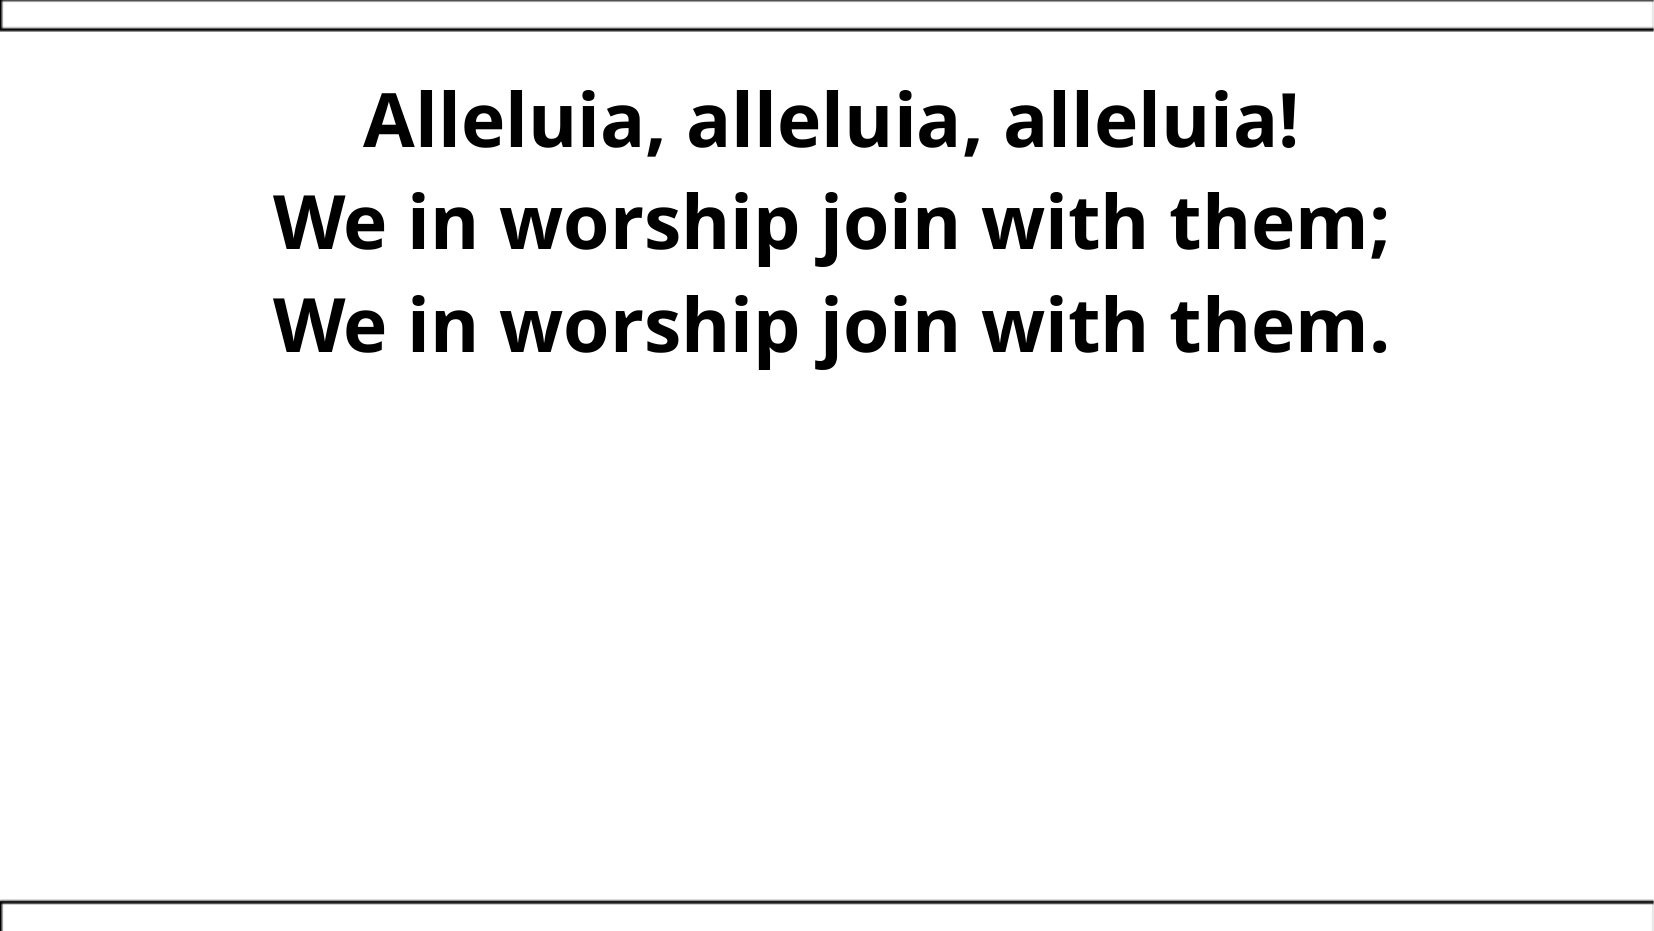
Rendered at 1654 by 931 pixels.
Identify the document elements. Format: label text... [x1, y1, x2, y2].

picture [0, 0, 1654, 931]
text_box Alleluia, alleluia, alleluia! We in worship join with them; We in worship join with them. [75, 60, 1591, 463]
